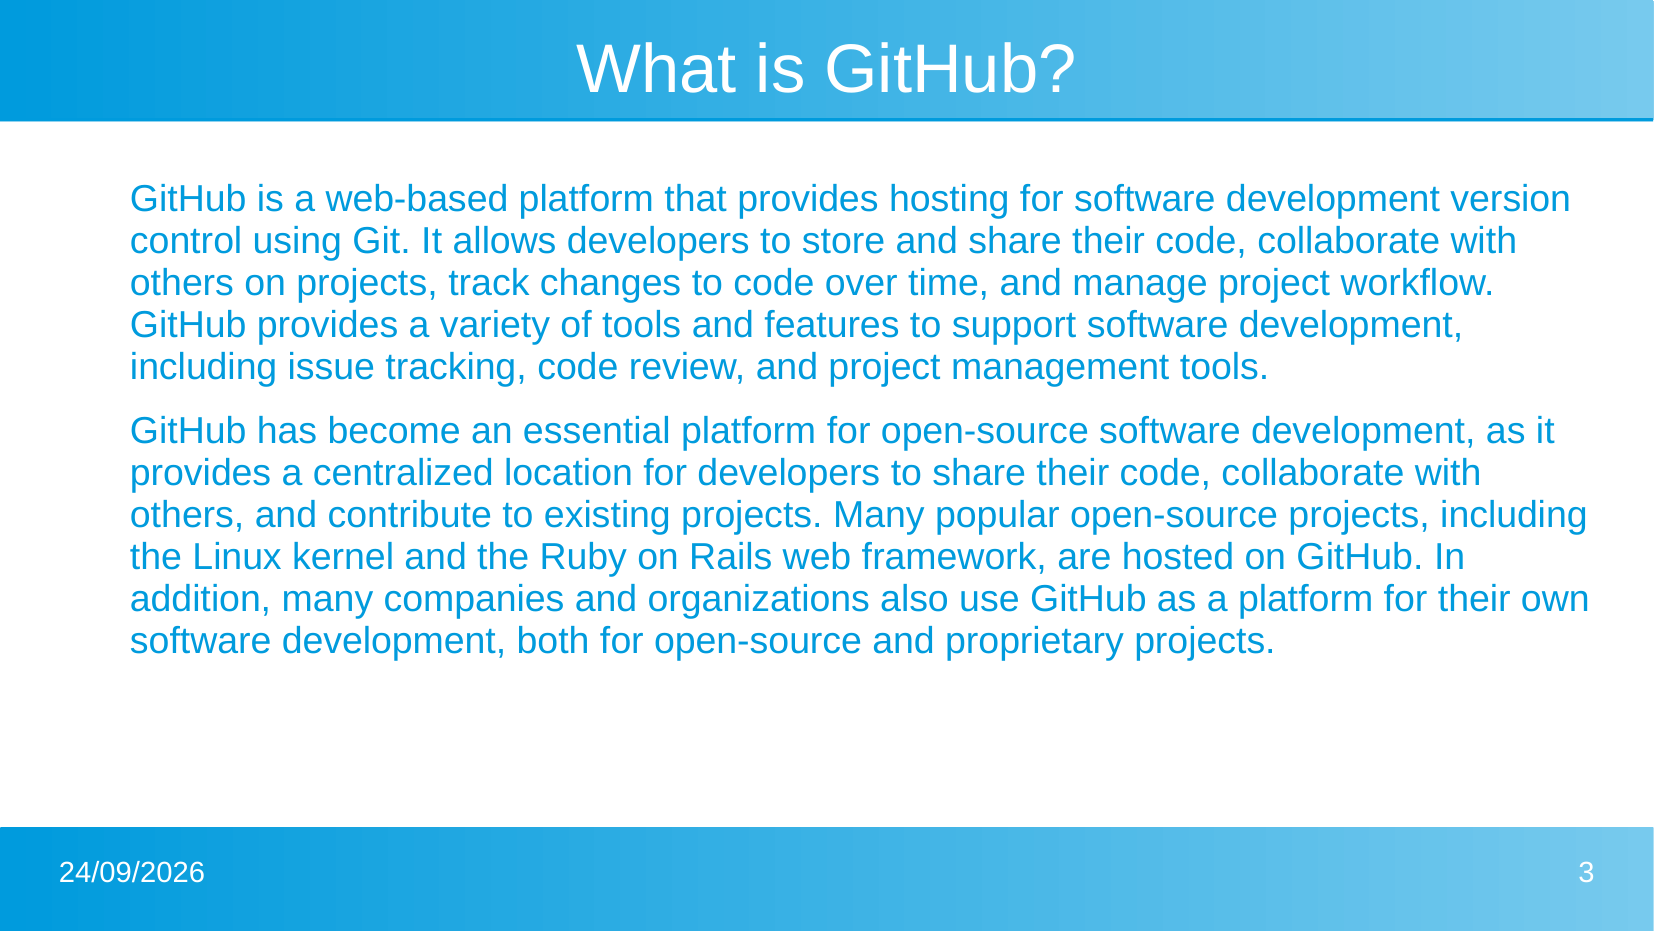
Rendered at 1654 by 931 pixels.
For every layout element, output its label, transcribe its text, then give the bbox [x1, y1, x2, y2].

list GitHub is a web-based platform that provides hosting for software development version control using Git. It allows developers to store and share their code, collaborate with others on projects, track changes to code over time, and manage project workflow. GitHub provides a variety of tools and features to support software development, including issue tracking, code review, and project management tools. GitHub has become an essential platform for open-source software development, as it provides a centralized location for developers to share their code, collaborate with others, and contribute to existing projects. Many popular open-source projects, including the Linux kernel and the Ruby on Rails web framework, are hosted on GitHub. In addition, many companies and organizations also use GitHub as a platform for their own software development, both for open-source and proprietary projects. [59, 177, 1595, 768]
title What is GitHub? [59, 29, 1595, 108]
